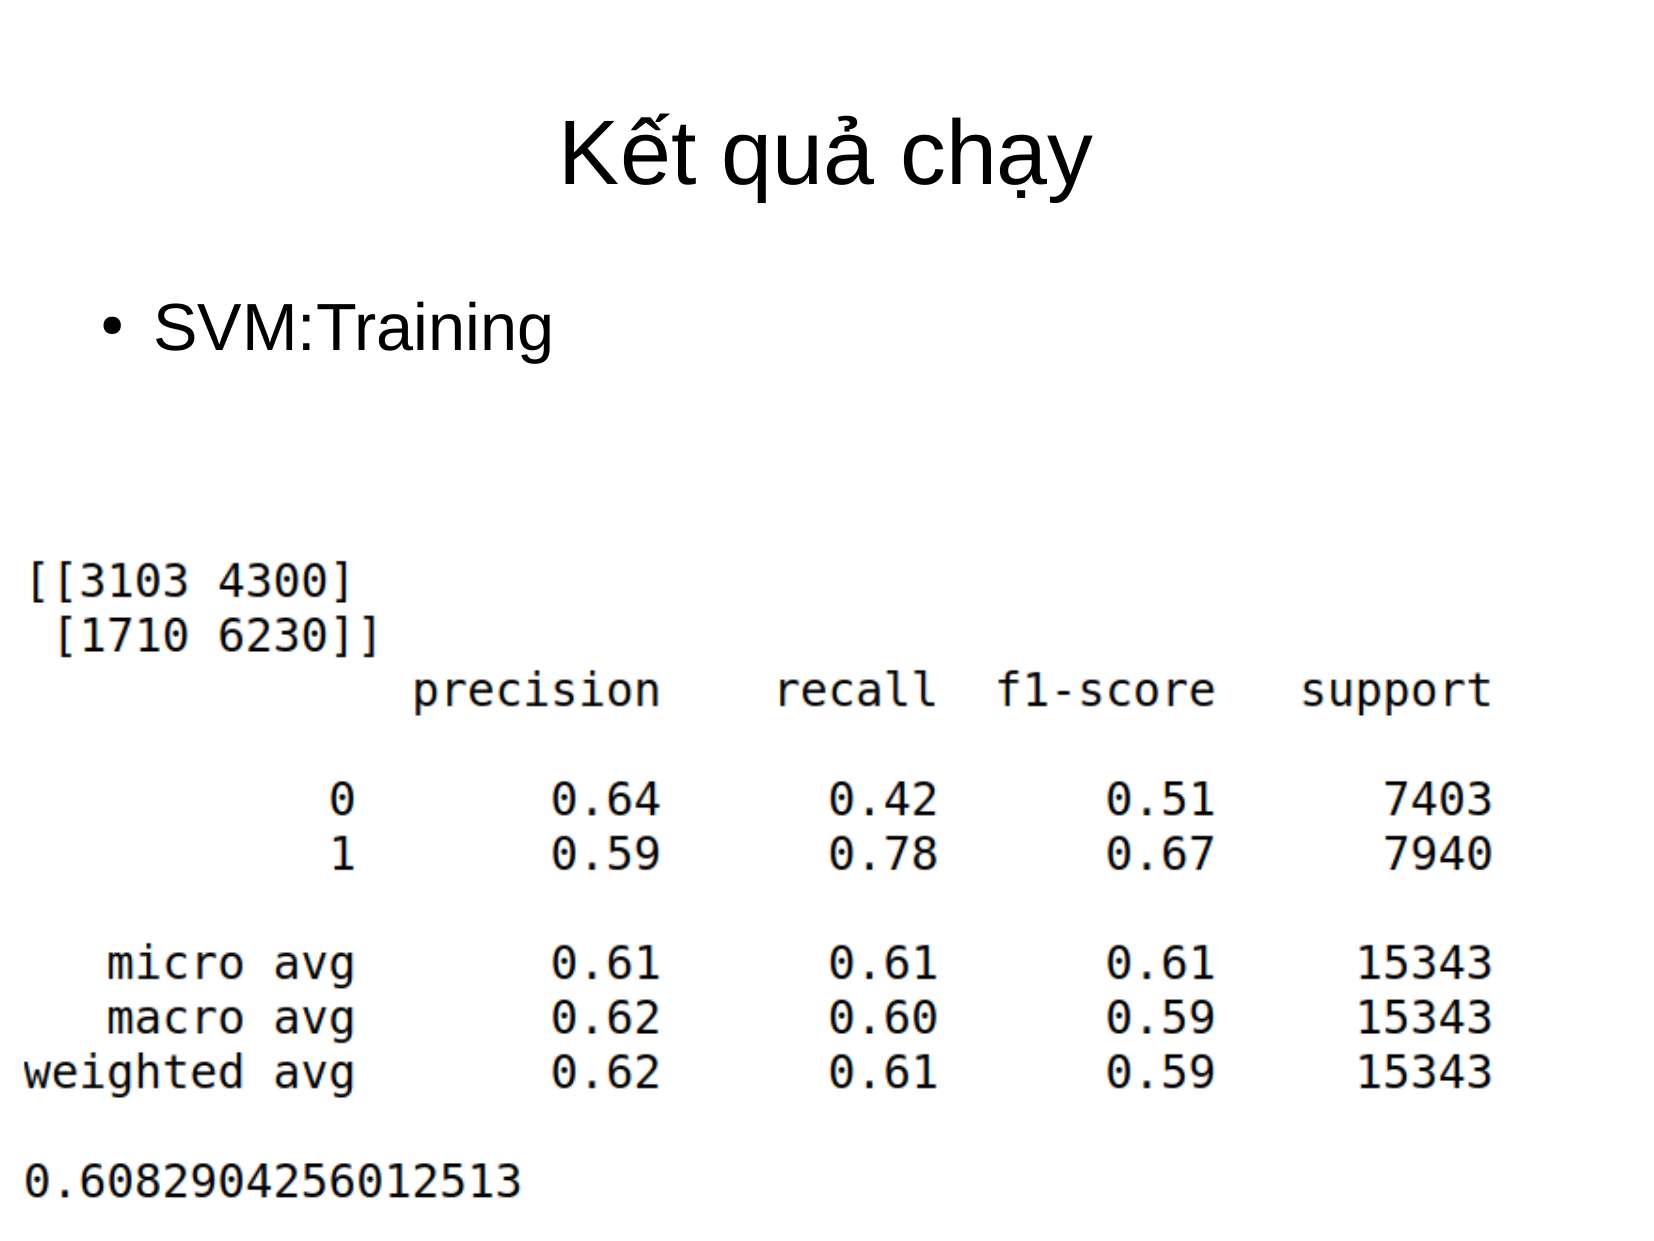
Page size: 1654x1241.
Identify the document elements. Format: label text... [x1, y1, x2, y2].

title Kết quả chạy [82, 49, 1571, 257]
picture [4, 539, 1654, 1241]
list SVM:Training [82, 290, 1571, 539]
